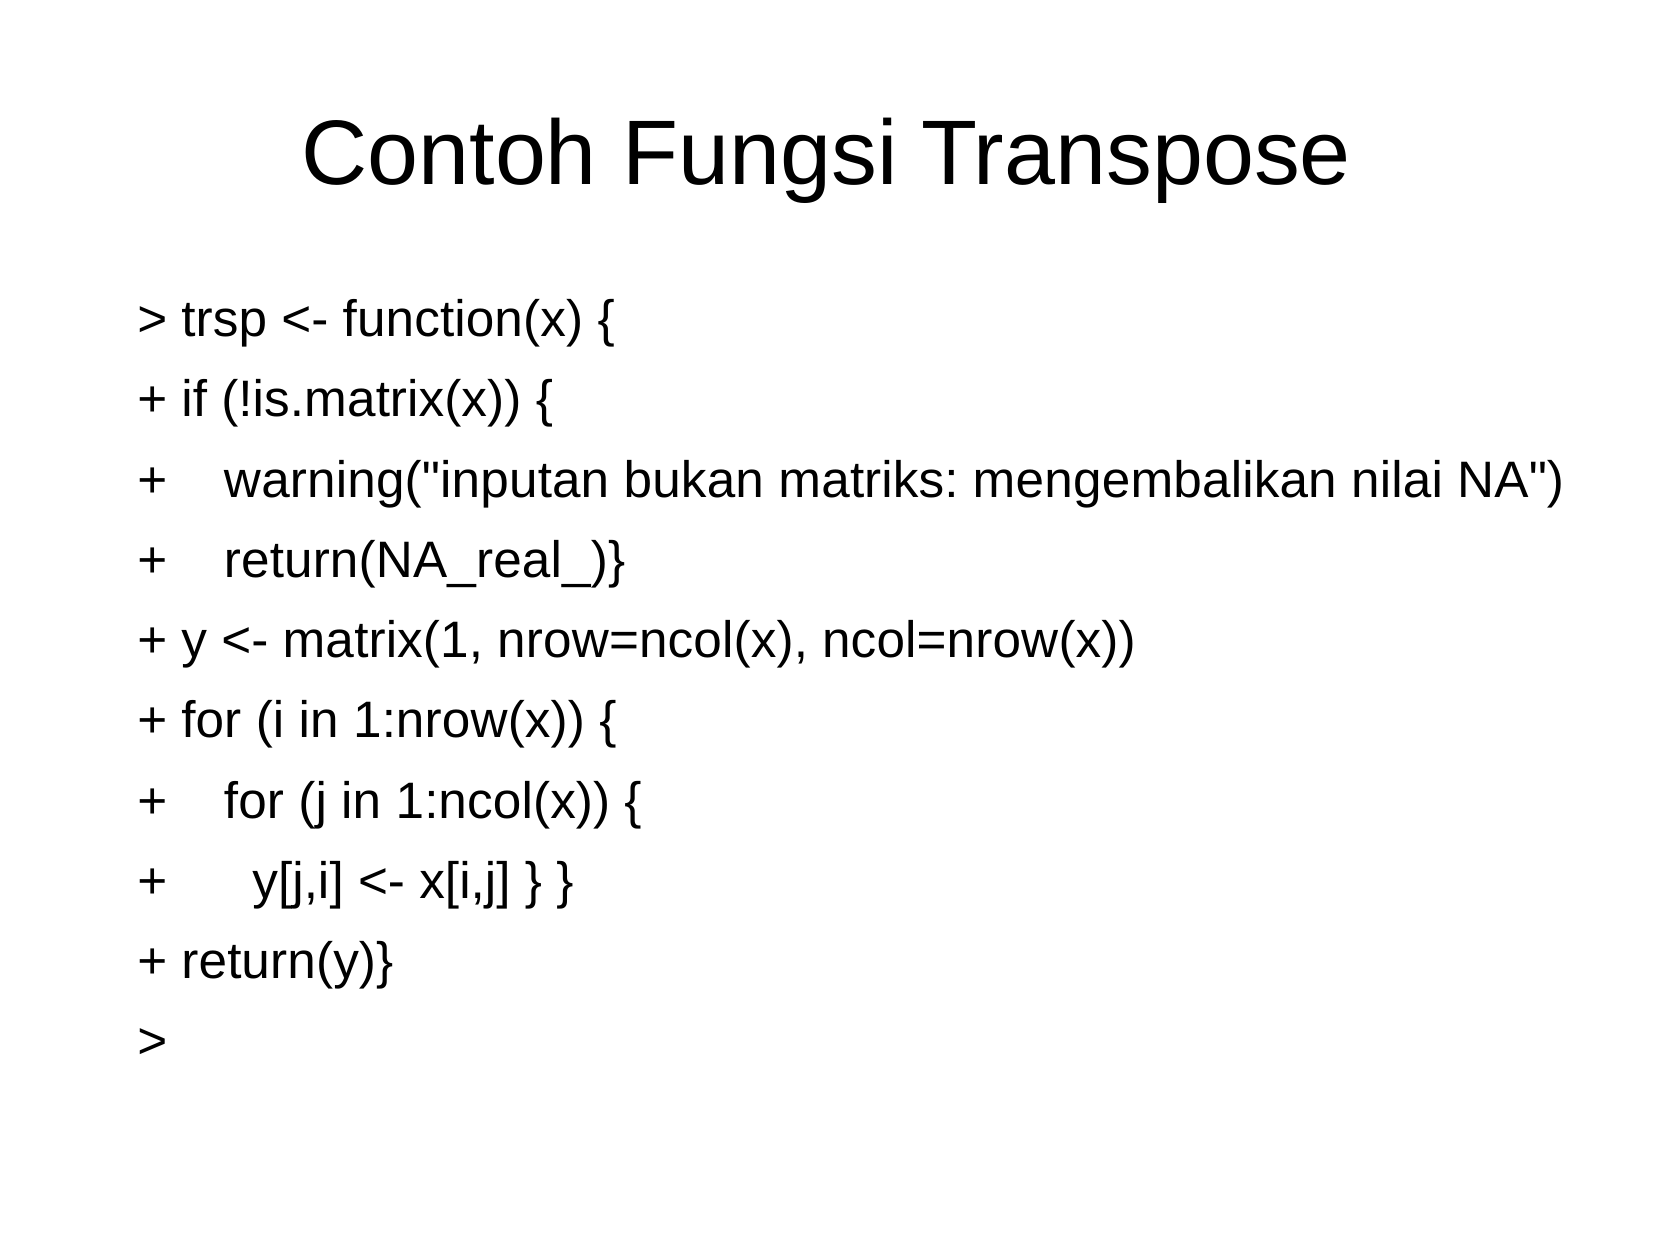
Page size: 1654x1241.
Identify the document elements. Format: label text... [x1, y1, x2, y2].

list > trsp <- function(x) { + if (!is.matrix(x)) { + warning("inputan bukan matriks: mengembalikan nilai NA") + return(NA_real_)} + y <- matrix(1, nrow=ncol(x), ncol=nrow(x)) + for (i in 1:nrow(x)) { + for (j in 1:ncol(x)) { + y[j,i] <- x[i,j] } } + return(y)} > [82, 290, 1571, 1126]
title Contoh Fungsi Transpose [82, 49, 1571, 257]
